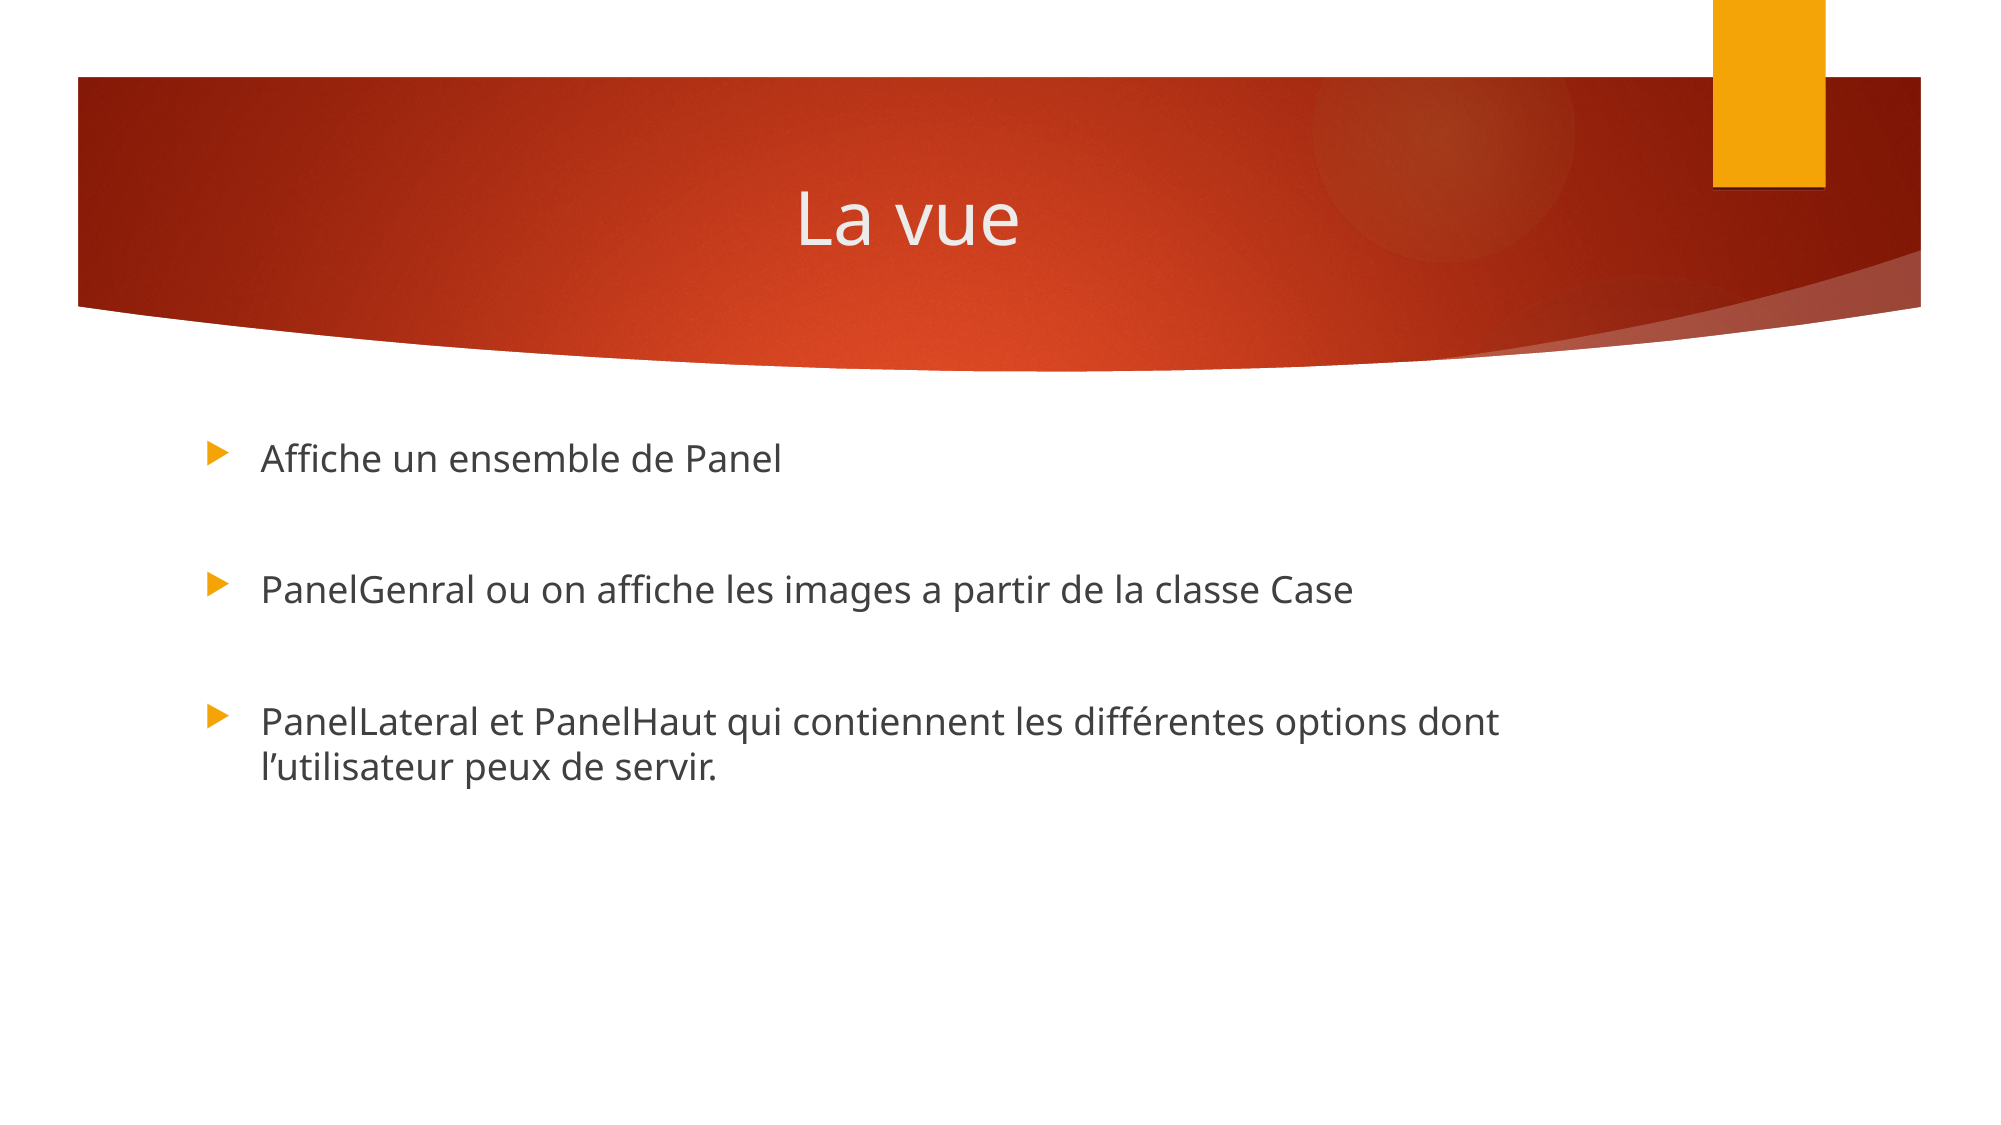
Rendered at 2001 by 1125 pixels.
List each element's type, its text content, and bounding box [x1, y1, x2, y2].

list Affiche un ensemble de Panel PanelGenral ou on affiche les images a partir de la classe Case PanelLateral et PanelHaut qui contiennent les différentes options dont l’utilisateur peux de servir. [189, 427, 1627, 988]
title La vue [189, 155, 1627, 275]
picture [79, 78, 1920, 371]
table_cell 2/4 [1467, 300, 1788, 358]
